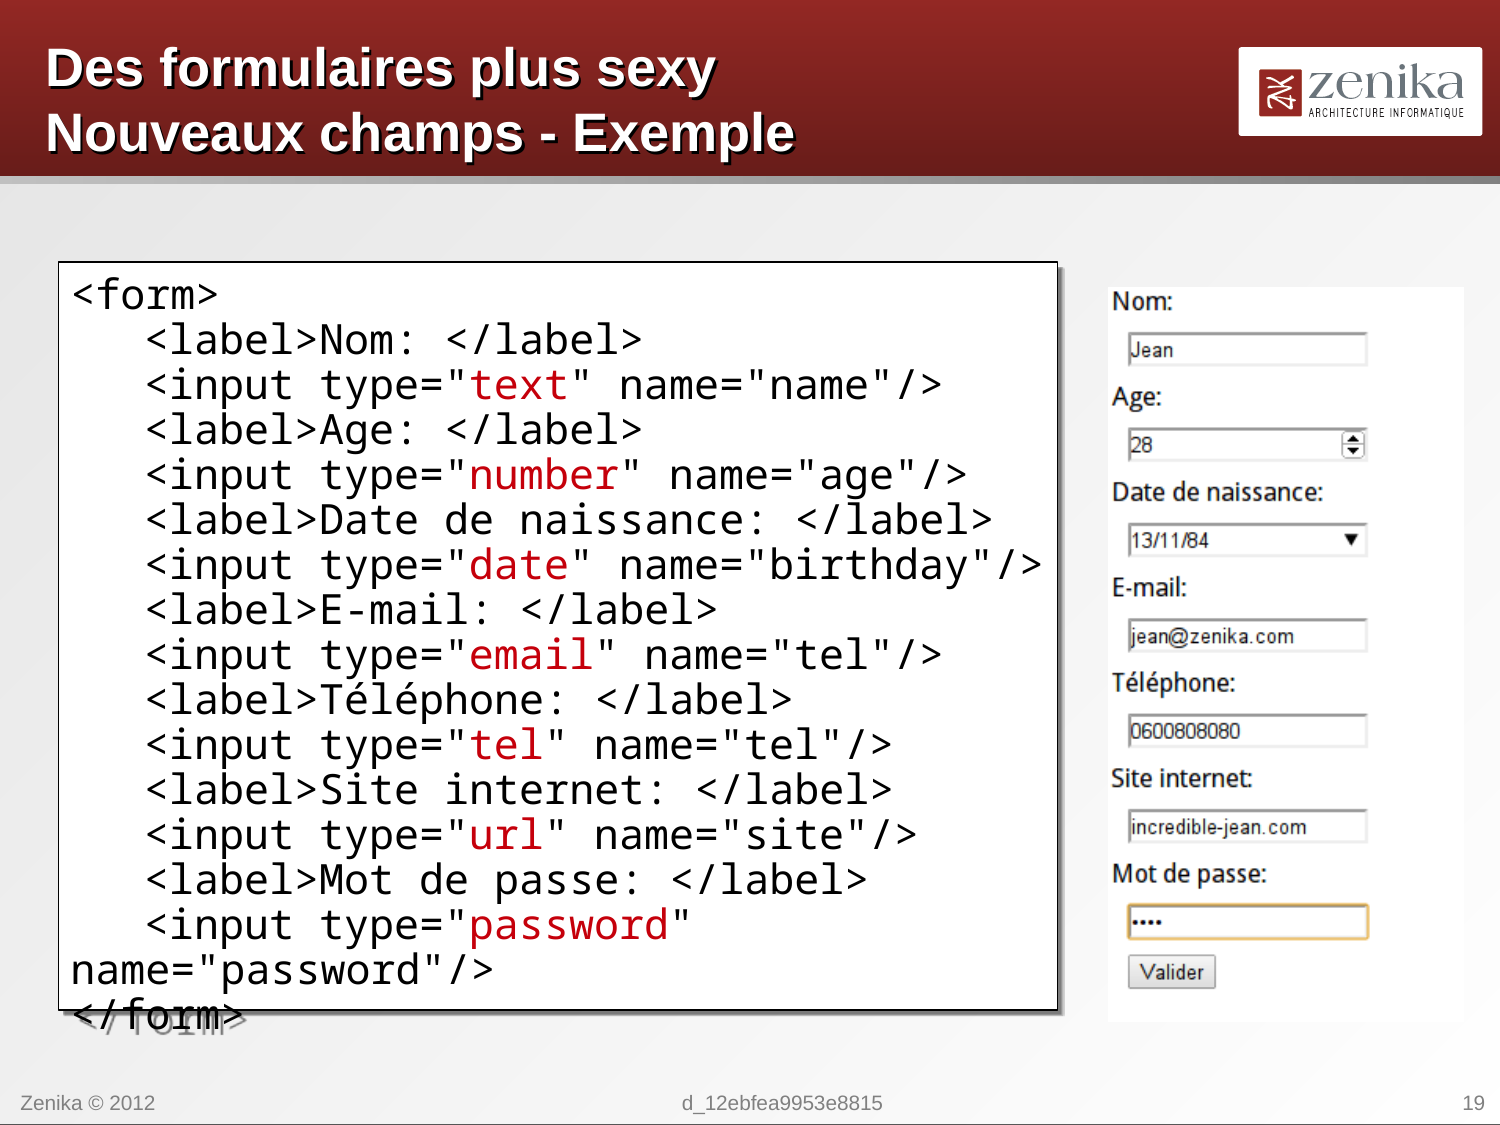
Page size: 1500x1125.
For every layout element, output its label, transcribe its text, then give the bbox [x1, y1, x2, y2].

title Des formulaires plus sexy Nouveaux champs - Exemple [45, 15, 1155, 180]
picture [1257, 58, 1464, 125]
picture [1108, 287, 1464, 1022]
list [45, 249, 1385, 1079]
text_box <form> <label>Nom: </label> <input type="text" name="name"/> <label>Age: </label> <input type="number" name="age"/> <label>Date de naissance: </label> <input type="date" name="birthday"/> <label>E-mail: </label> <input type="email" name="tel"/> <label>Téléphone: </label> <input type="tel" name="tel"/> <label>Site internet: </label> <input type="url" name="site"/> <label>Mot de passe: </label> <input type="password" name="password"/> </form> [58, 261, 1058, 1011]
